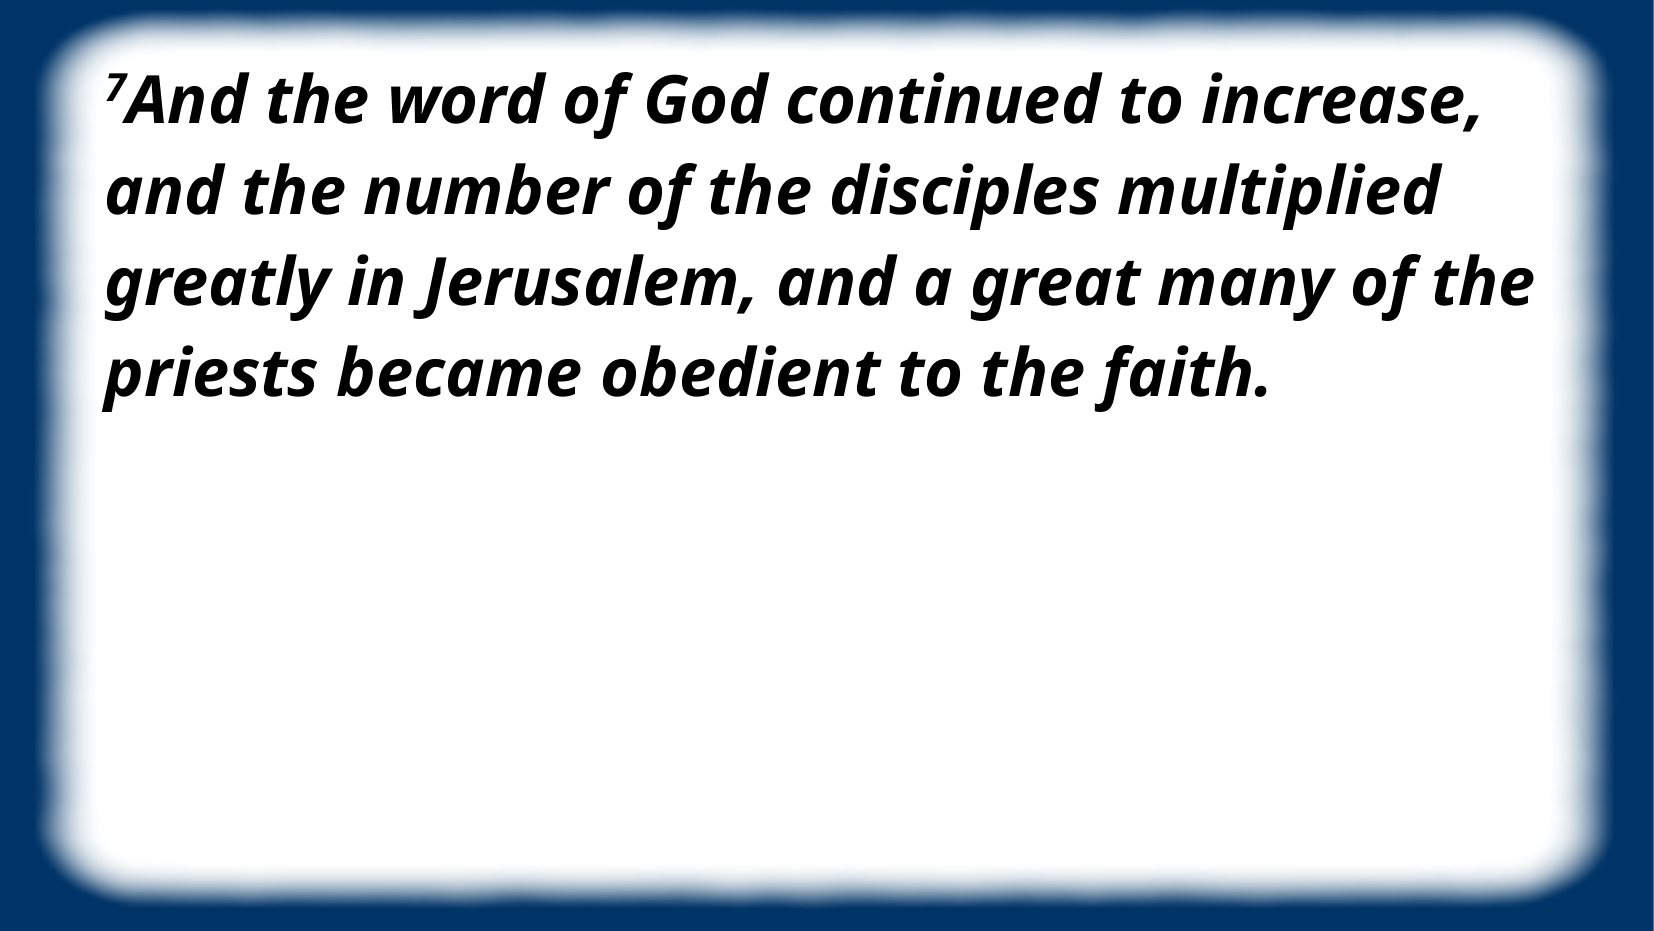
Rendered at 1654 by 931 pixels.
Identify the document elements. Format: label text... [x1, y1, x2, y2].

text_box 7And the word of God continued to increase, and the number of the disciples multiplied greatly in Jerusalem, and a great many of the priests became obedient to the faith. [90, 45, 1561, 415]
picture [0, 0, 1654, 931]
